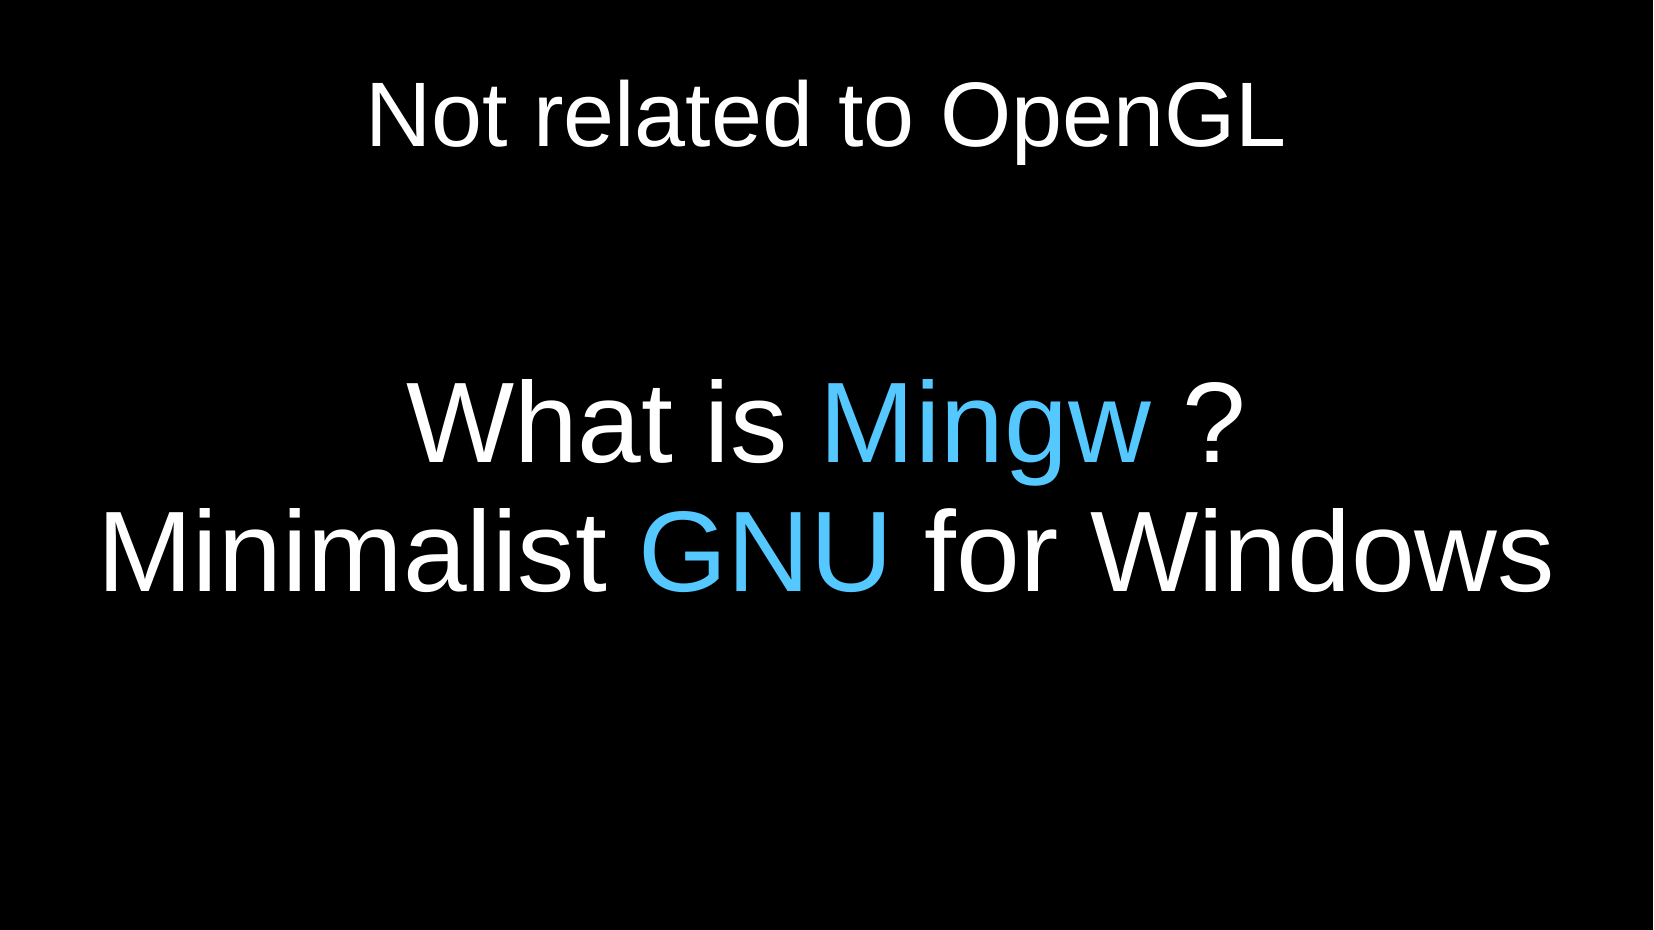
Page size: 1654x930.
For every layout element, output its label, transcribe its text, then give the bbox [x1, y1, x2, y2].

subtitle What is Mingw ? Minimalist GNU for Windows [82, 217, 1571, 757]
title Not related to OpenGL [82, 37, 1571, 193]
